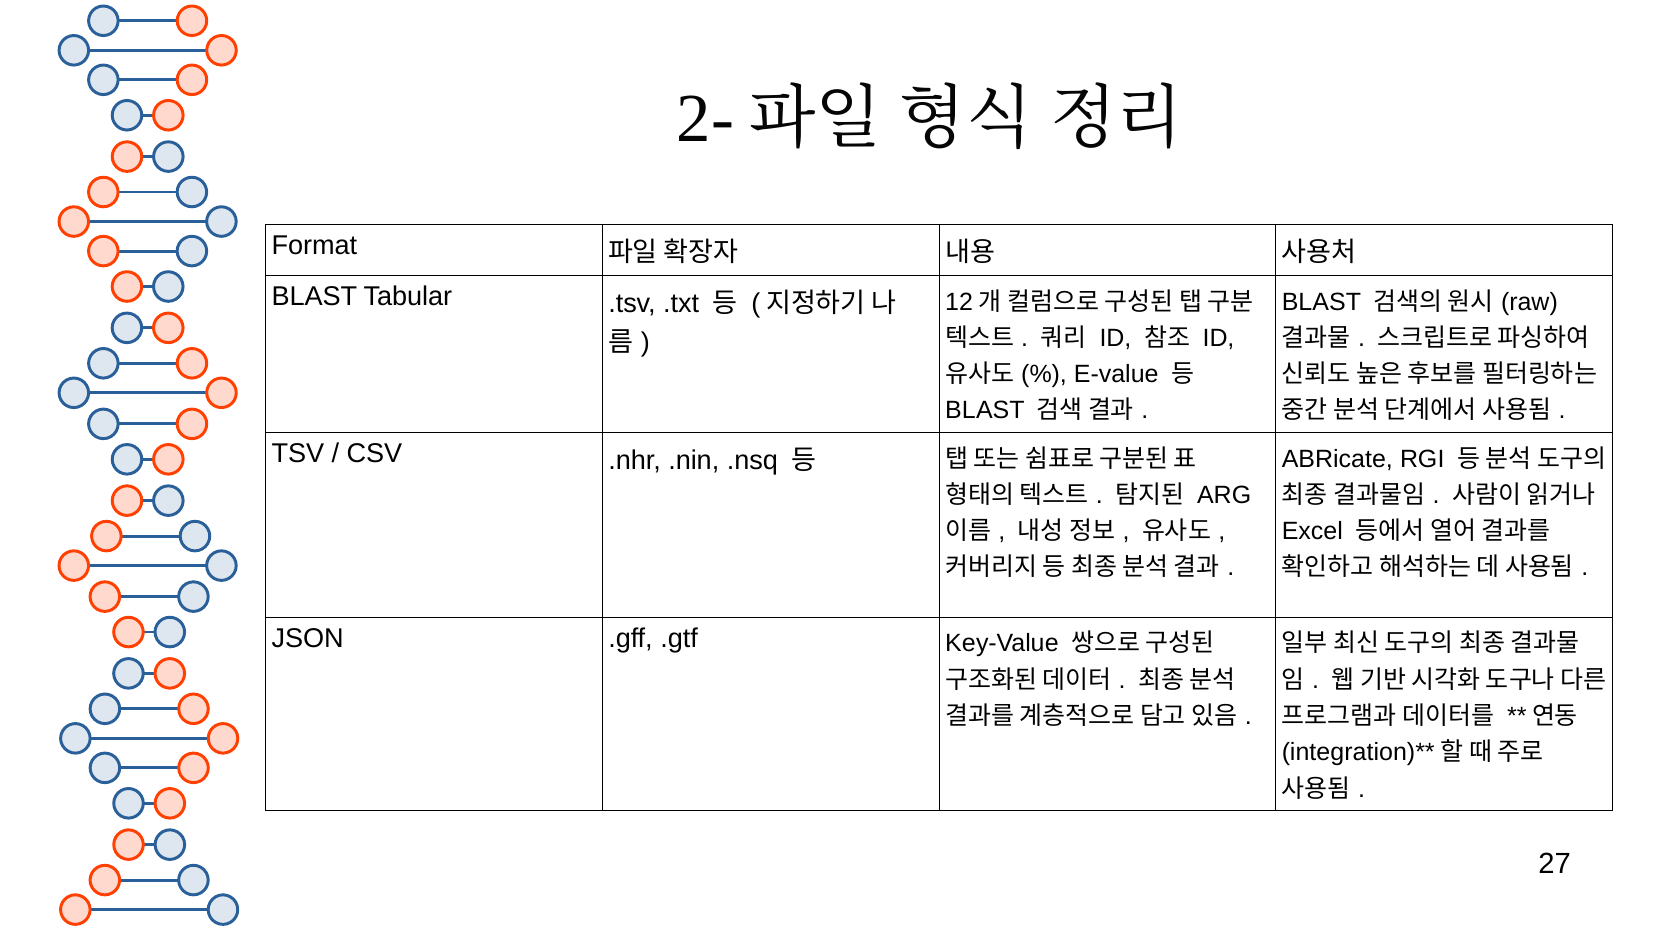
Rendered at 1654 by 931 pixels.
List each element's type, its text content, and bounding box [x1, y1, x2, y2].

table_cell .gff, .gtf [603, 618, 939, 810]
title 2-파일 형식 정리 [265, 35, 1595, 189]
table_cell .nhr, .nin, .nsq 등 [603, 433, 939, 617]
table_cell ABRicate, RGI 등 분석 도구의 최종 결과물임. 사람이 읽거나 Excel 등에서 열어 결과를 확인하고 해석하는 데 사용됨. [1276, 433, 1612, 617]
table_cell BLAST Tabular [266, 276, 602, 432]
table_header 사용처 [1276, 225, 1612, 275]
table_cell 탭 또는 쉼표로 구분된 표 형태의 텍스트. 탐지된 ARG 이름, 내성 정보, 유사도, 커버리지 등 최종 분석 결과. [940, 433, 1275, 617]
table_cell TSV / CSV [266, 433, 602, 617]
table_cell BLAST 검색의 원시(raw) 결과물. 스크립트로 파싱하여 신뢰도 높은 후보를 필터링하는 중간 분석 단계에서 사용됨. [1276, 276, 1612, 432]
table_header 파일 확장자 [603, 225, 939, 275]
table_cell 일부 최신 도구의 최종 결과물임. 웹 기반 시각화 도구나 다른 프로그램과 데이터를 **연동(integration)**할 때 주로 사용됨. [1276, 618, 1612, 810]
table_cell .tsv, .txt 등 (지정하기 나름) [603, 276, 939, 432]
table_header 내용 [940, 225, 1275, 275]
table_header Format [266, 225, 602, 275]
table_cell JSON [266, 618, 602, 810]
table_cell Key-Value 쌍으로 구성된 구조화된 데이터. 최종 분석 결과를 계층적으로 담고 있음. [940, 618, 1275, 810]
table_cell 12개 컬럼으로 구성된 탭 구분 텍스트. 쿼리 ID, 참조 ID, 유사도(%), E-value 등 BLAST 검색 결과. [940, 276, 1275, 432]
